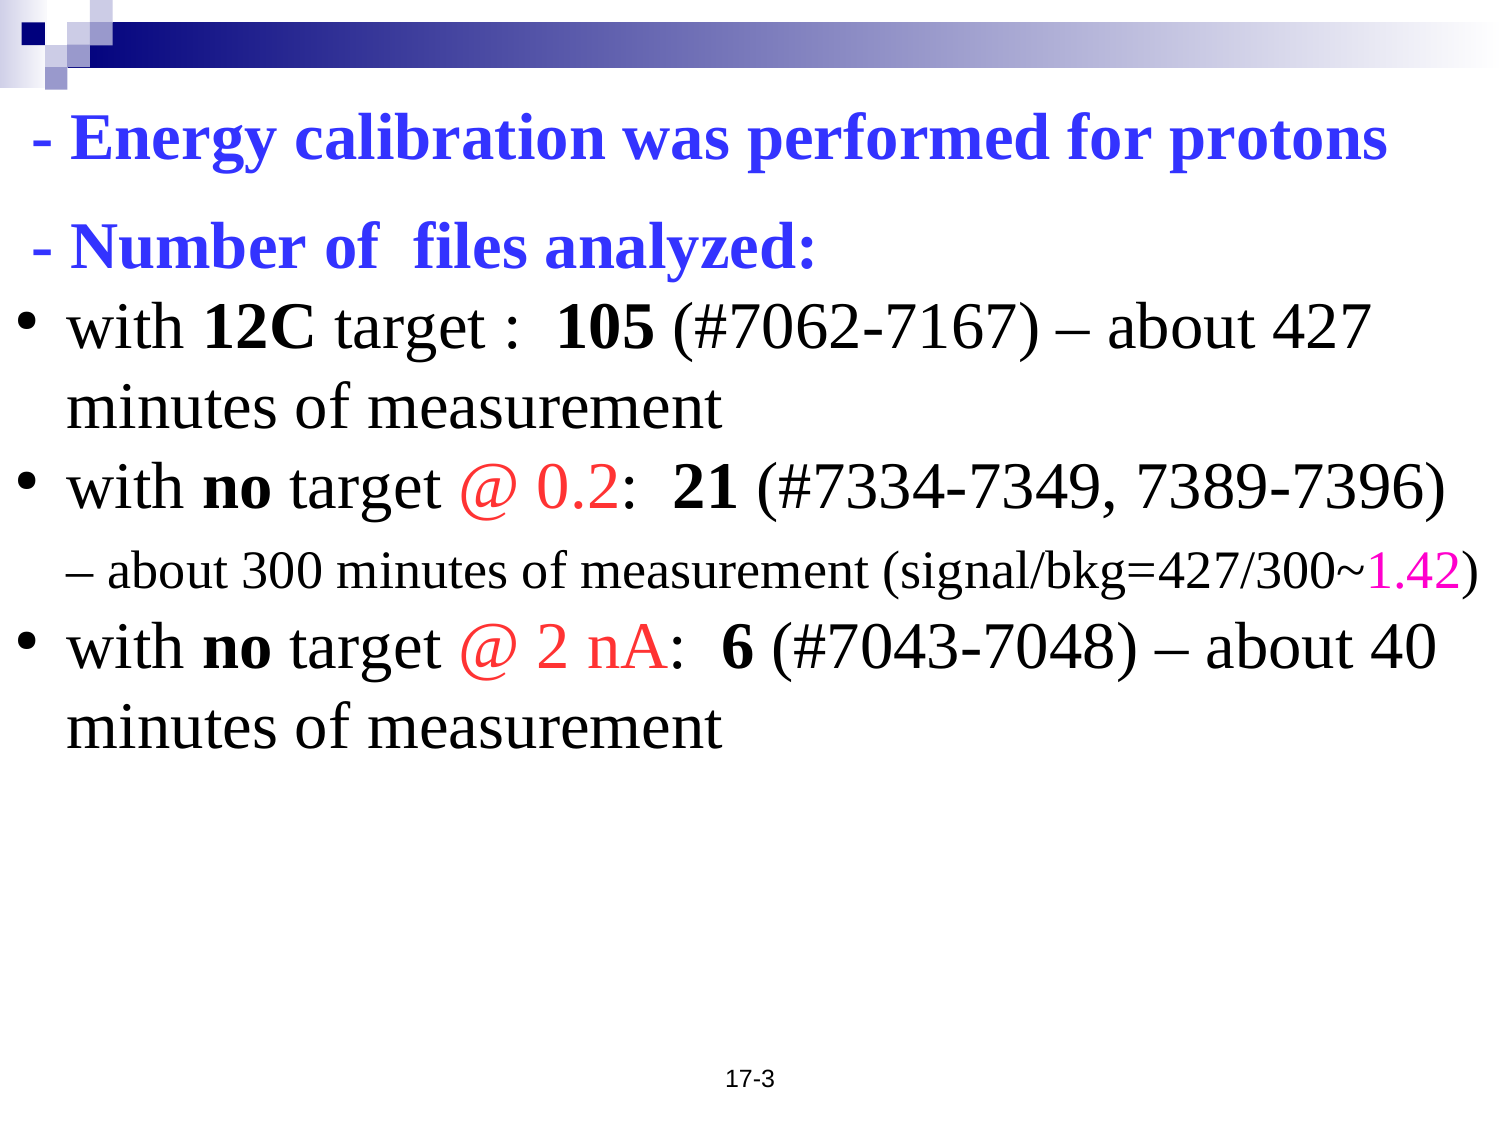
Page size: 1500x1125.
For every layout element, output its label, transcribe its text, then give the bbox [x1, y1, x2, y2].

text_box 17-3 [512, 1024, 988, 1101]
text_box - Number of files analyzed: with 12C target : 105 (#7062-7167) – about 427 minutes of measurement with no target @ 0.2: 21 (#7334-7349, 7389-7396) – about 300 minutes of measurement (signal/bkg=427/300~1.42) with no target @ 2 nA: 6 (#7043-7048) – about 40 minutes of measurement [0, 195, 1500, 770]
text_box - Energy calibration was performed for protons [0, 85, 1486, 196]
